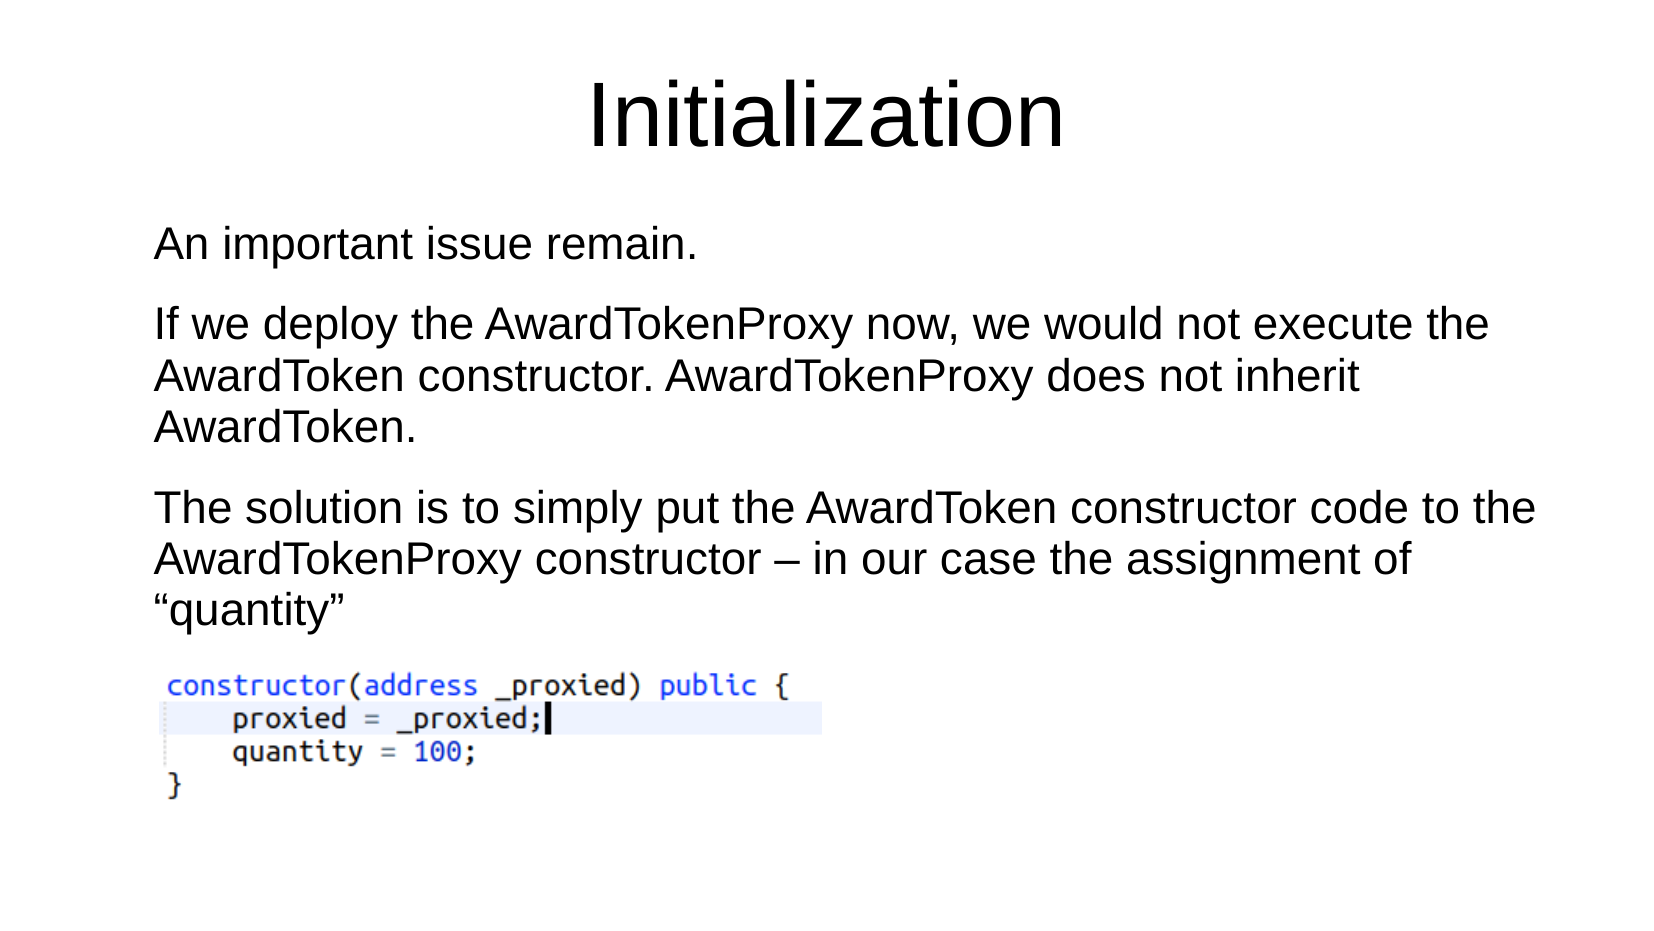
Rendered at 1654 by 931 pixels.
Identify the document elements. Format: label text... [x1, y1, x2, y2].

list An important issue remain. If we deploy the AwardTokenProxy now, we would not execute the AwardToken constructor. AwardTokenProxy does not inherit AwardToken. The solution is to simply put the AwardToken constructor code to the AwardTokenProxy constructor – in our case the assignment of “quantity” [82, 217, 1571, 758]
picture [159, 650, 822, 816]
title Initialization [82, 37, 1571, 193]
